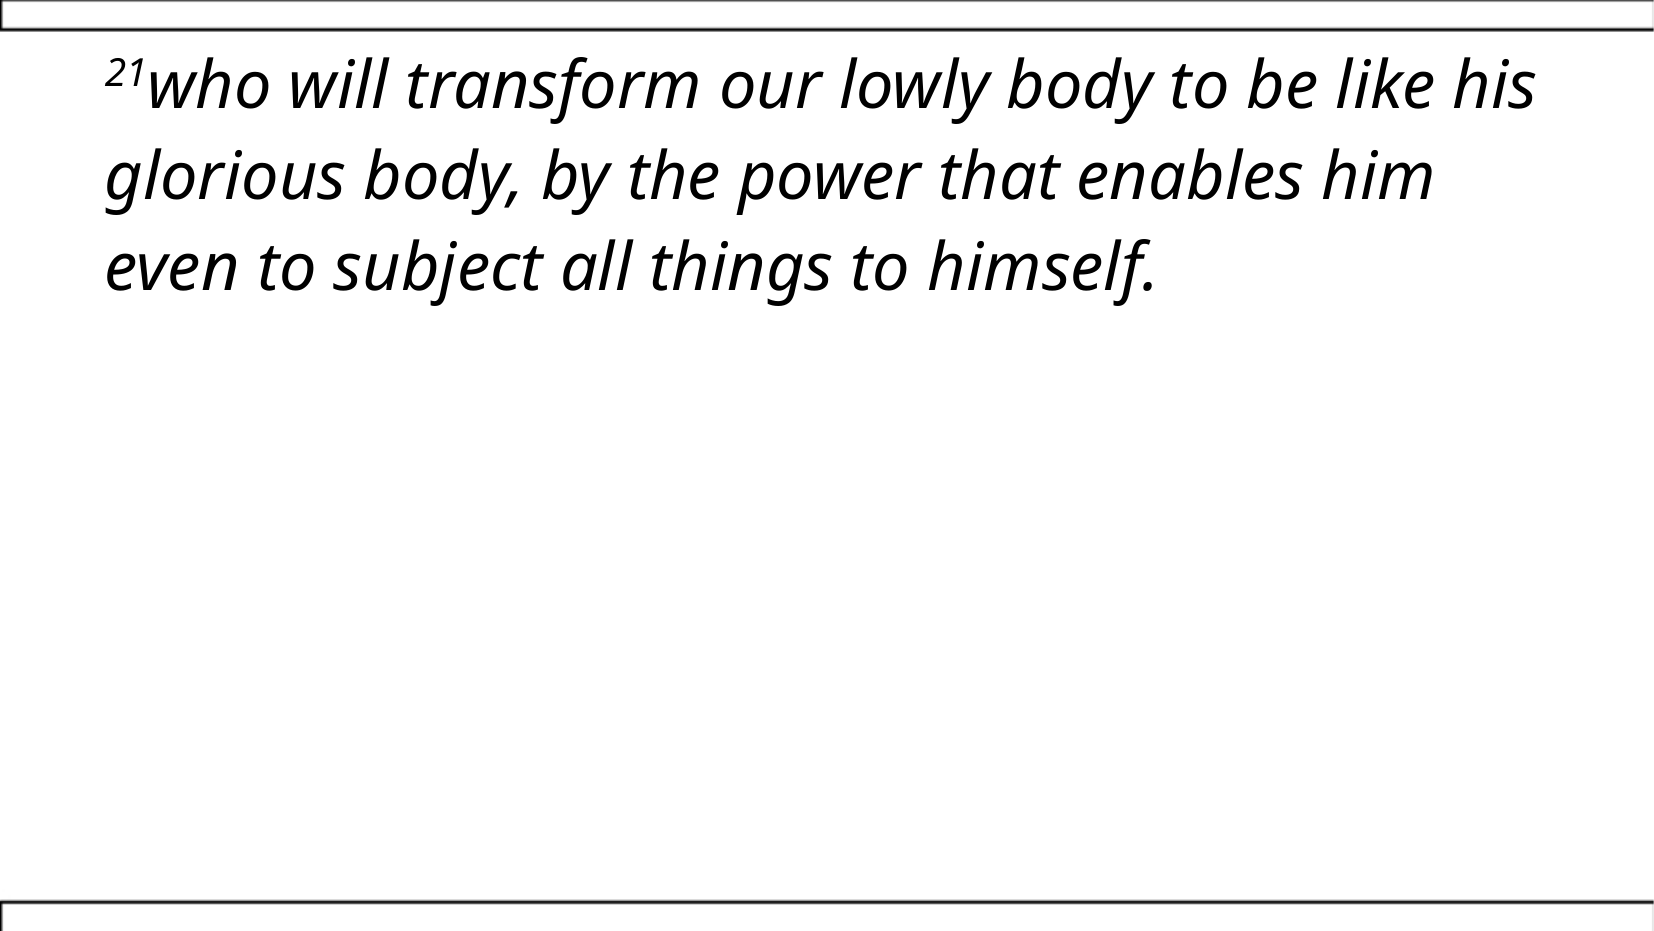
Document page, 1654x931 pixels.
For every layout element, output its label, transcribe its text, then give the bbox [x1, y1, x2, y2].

text_box 21who will transform our lowly body to be like his glorious body, by the power that enables him even to subject all things to himself. [90, 30, 1576, 331]
picture [0, 0, 1654, 931]
